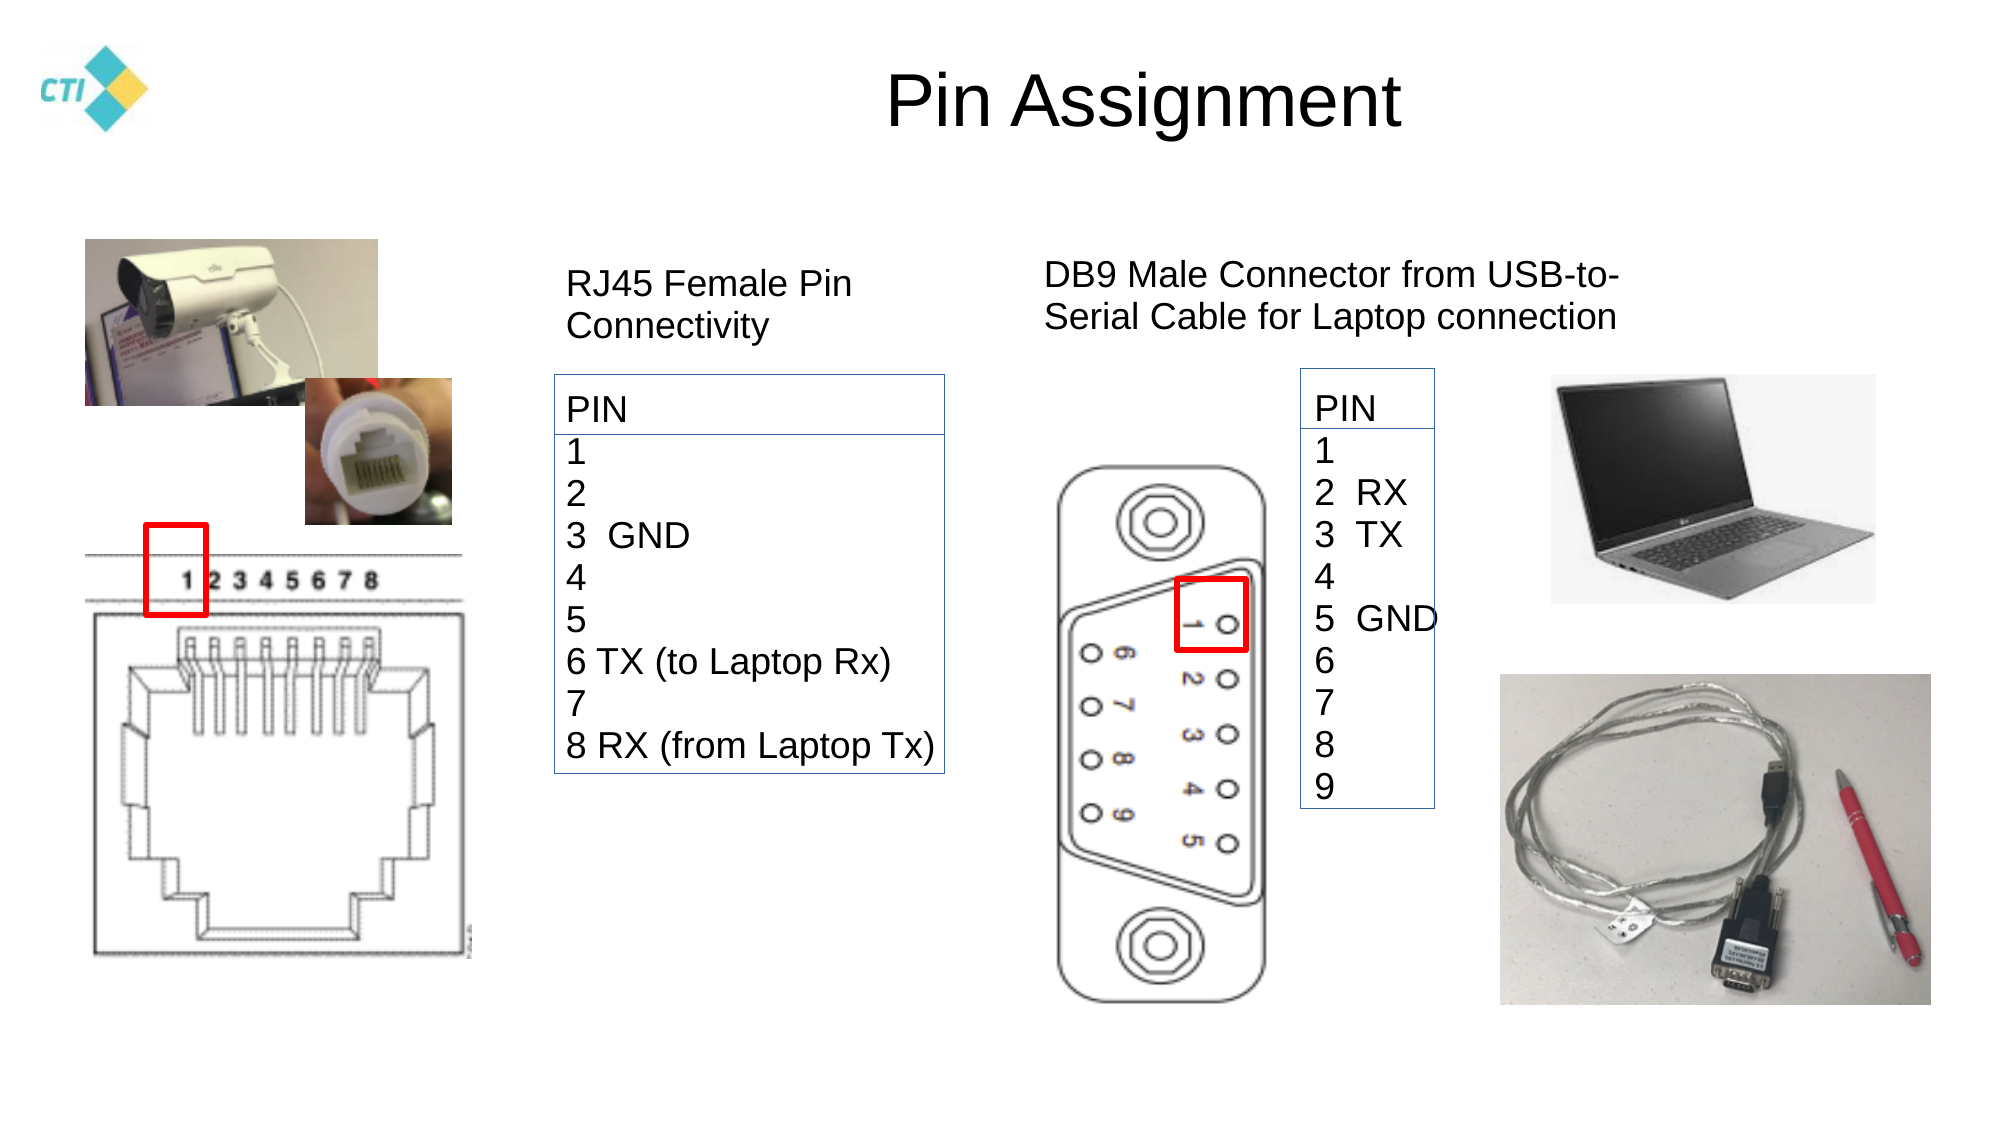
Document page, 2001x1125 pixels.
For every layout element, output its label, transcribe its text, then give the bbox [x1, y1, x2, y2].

picture [1500, 674, 1931, 1005]
text_box RJ45 Female Pin Connectivity PIN 1 2 3 GND 4 5 6 TX (to Laptop Rx) 7 8 RX (from Laptop Tx) [555, 435, 944, 773]
picture [149, 554, 203, 612]
text_box RJ45 Female Pin Connectivity PIN 1 2 3 GND 4 5 6 TX (to Laptop Rx) 7 8 RX (from Laptop Tx) [555, 375, 944, 434]
picture [1551, 374, 1876, 604]
text_box DB9 Male Connector from USB-to-Serial Cable for Laptop connection [1029, 246, 1666, 346]
picture [85, 554, 472, 959]
picture [85, 239, 452, 526]
text_box RJ45 Female Pin Connectivity PIN 1 2 3 GND 4 5 6 TX (to Laptop Rx) 7 8 RX (from Laptop Tx) [550, 254, 1001, 774]
text_box Pin Assignment [209, 24, 1920, 213]
picture [41, 44, 150, 135]
text_box PIN 1 2 RX 3 TX 4 5 GND 6 7 8 9 [1299, 254, 1455, 857]
picture [1050, 449, 1275, 1018]
